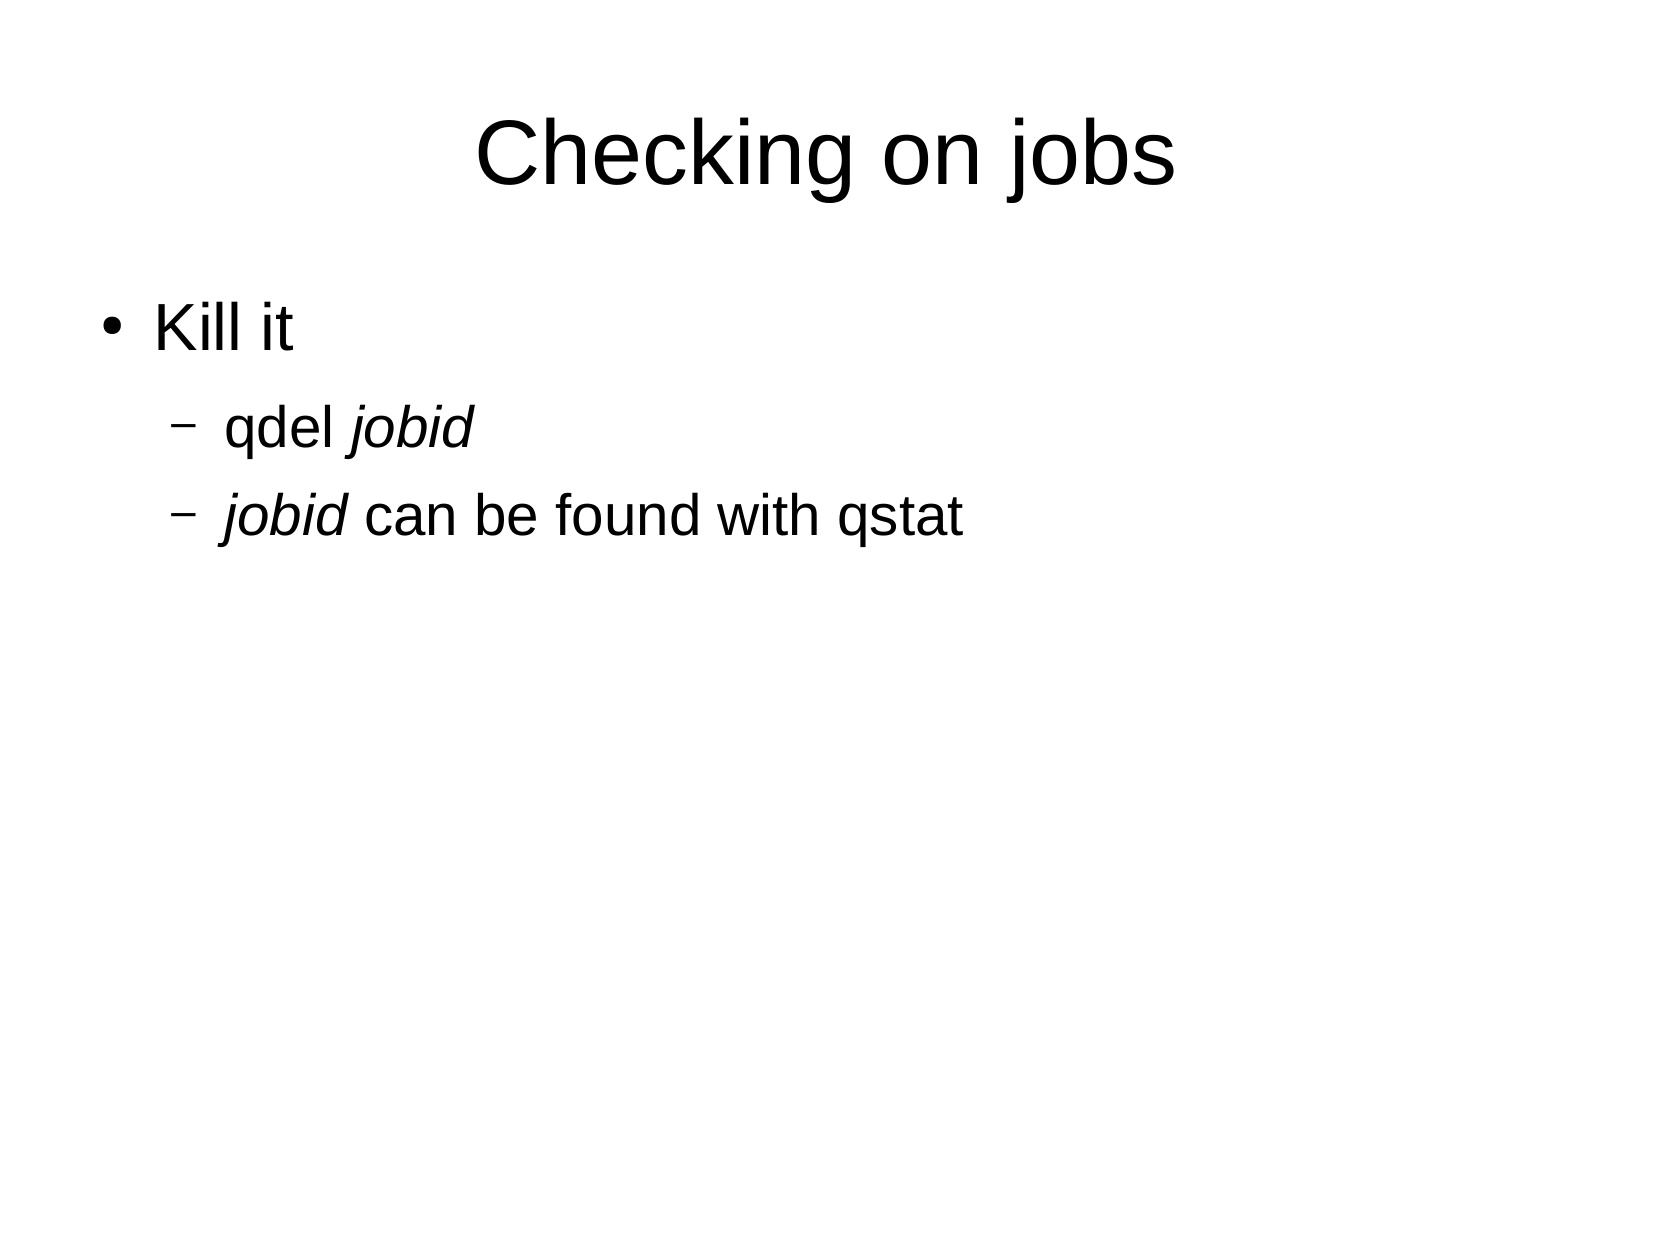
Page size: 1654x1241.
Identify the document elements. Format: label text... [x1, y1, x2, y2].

title Checking on jobs [82, 49, 1571, 257]
list Kill it qdel jobid jobid can be found with qstat [82, 290, 1538, 1010]
